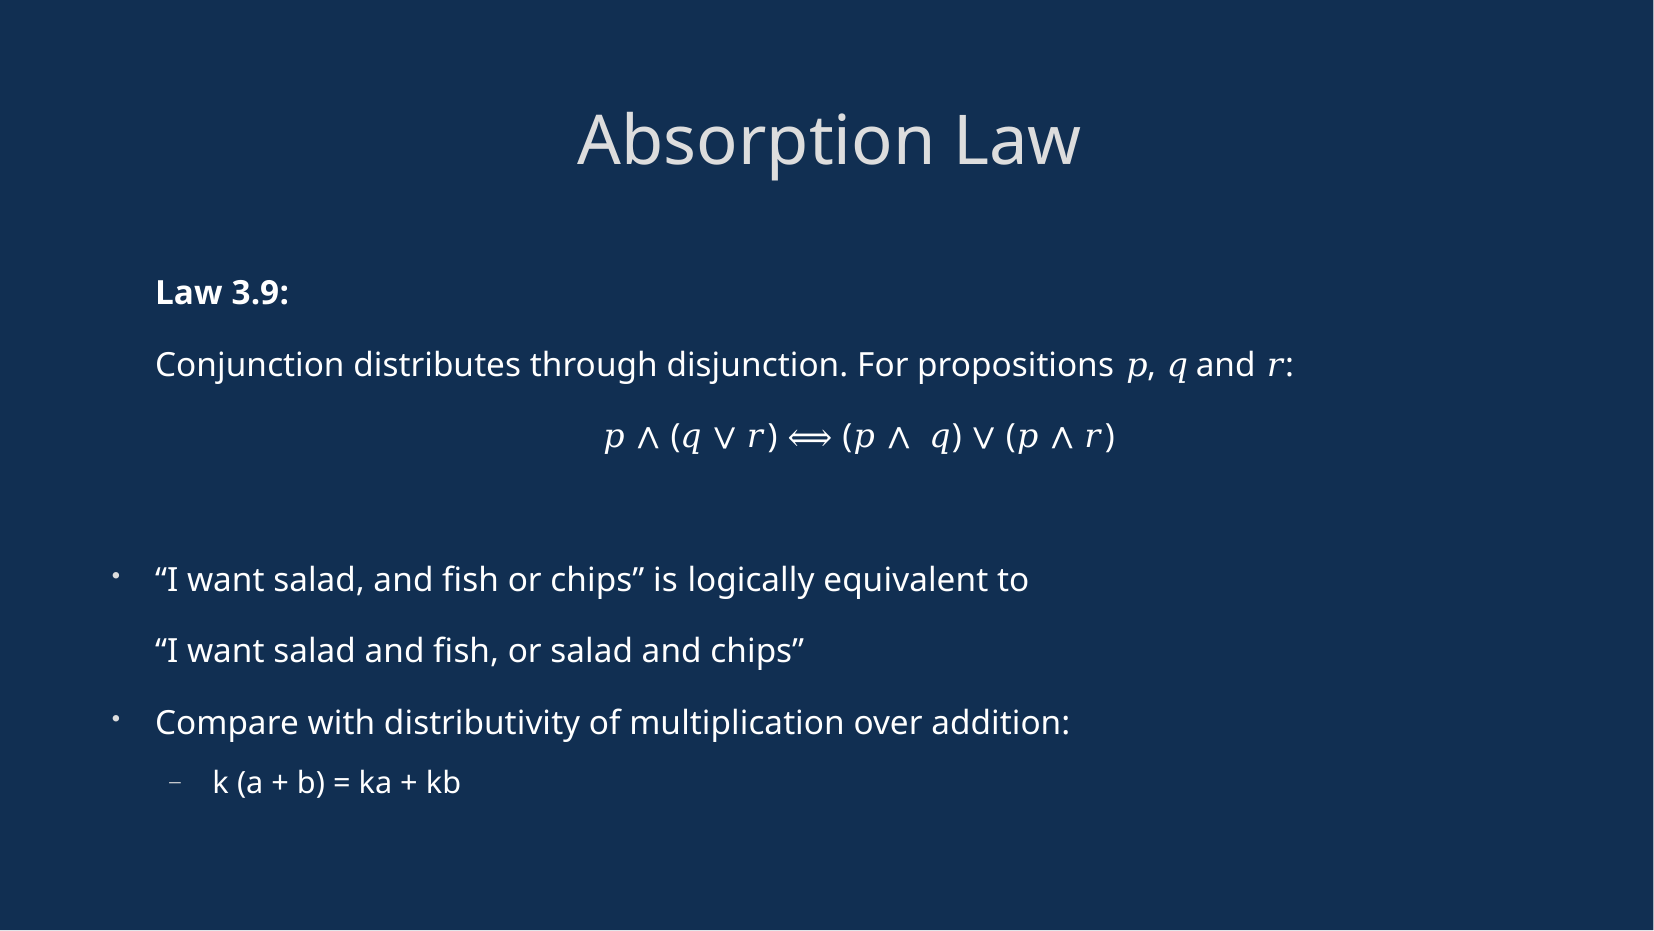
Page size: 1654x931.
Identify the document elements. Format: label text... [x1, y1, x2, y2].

list Law 3.9: Conjunction distributes through disjunction. For propositions 𝑝, 𝑞 and 𝑟: 𝑝 ∧ (𝑞 ∨ 𝑟) ⟺ (𝑝 ∧ 𝑞) ∨ (𝑝 ∧ 𝑟) “I want salad, and fish or chips” is logically equivalent to “I want salad and fish, or salad and chips” Compare with distributivity of multiplication over addition: k (a + b) = ka + kb [97, 268, 1563, 806]
title Absorption Law [97, 56, 1563, 220]
